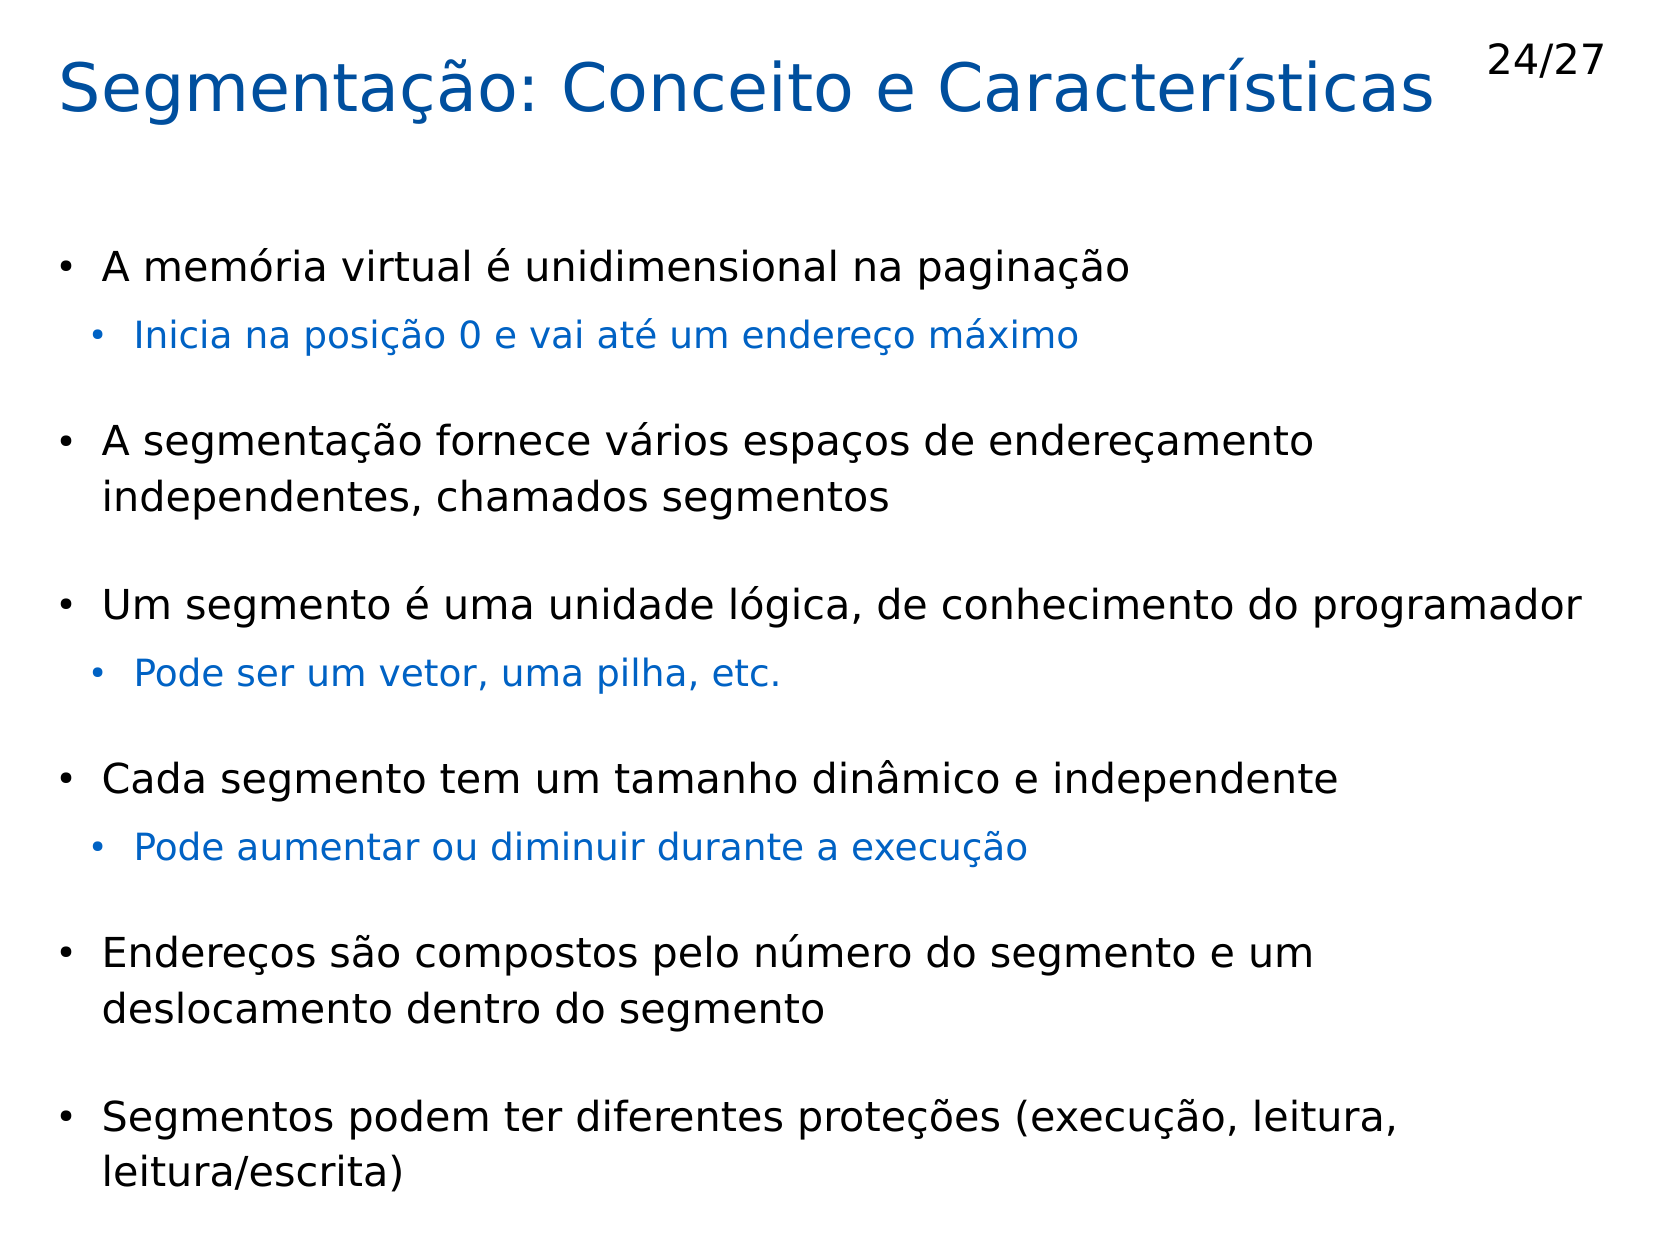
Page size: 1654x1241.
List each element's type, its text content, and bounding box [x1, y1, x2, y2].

list A memória virtual é unidimensional na paginação Inicia na posição 0 e vai até um endereço máximo A segmentação fornece vários espaços de endereçamento independentes, chamados segmentos Um segmento é uma unidade lógica, de conhecimento do programador Pode ser um vetor, uma pilha, etc. Cada segmento tem um tamanho dinâmico e independente Pode aumentar ou diminuir durante a execução Endereços são compostos pelo número do segmento e um deslocamento dentro do segmento Segmentos podem ter diferentes proteções (execução, leitura, leitura/escrita) [59, 236, 1595, 1211]
title Segmentação: Conceito e Características [59, 29, 1506, 148]
